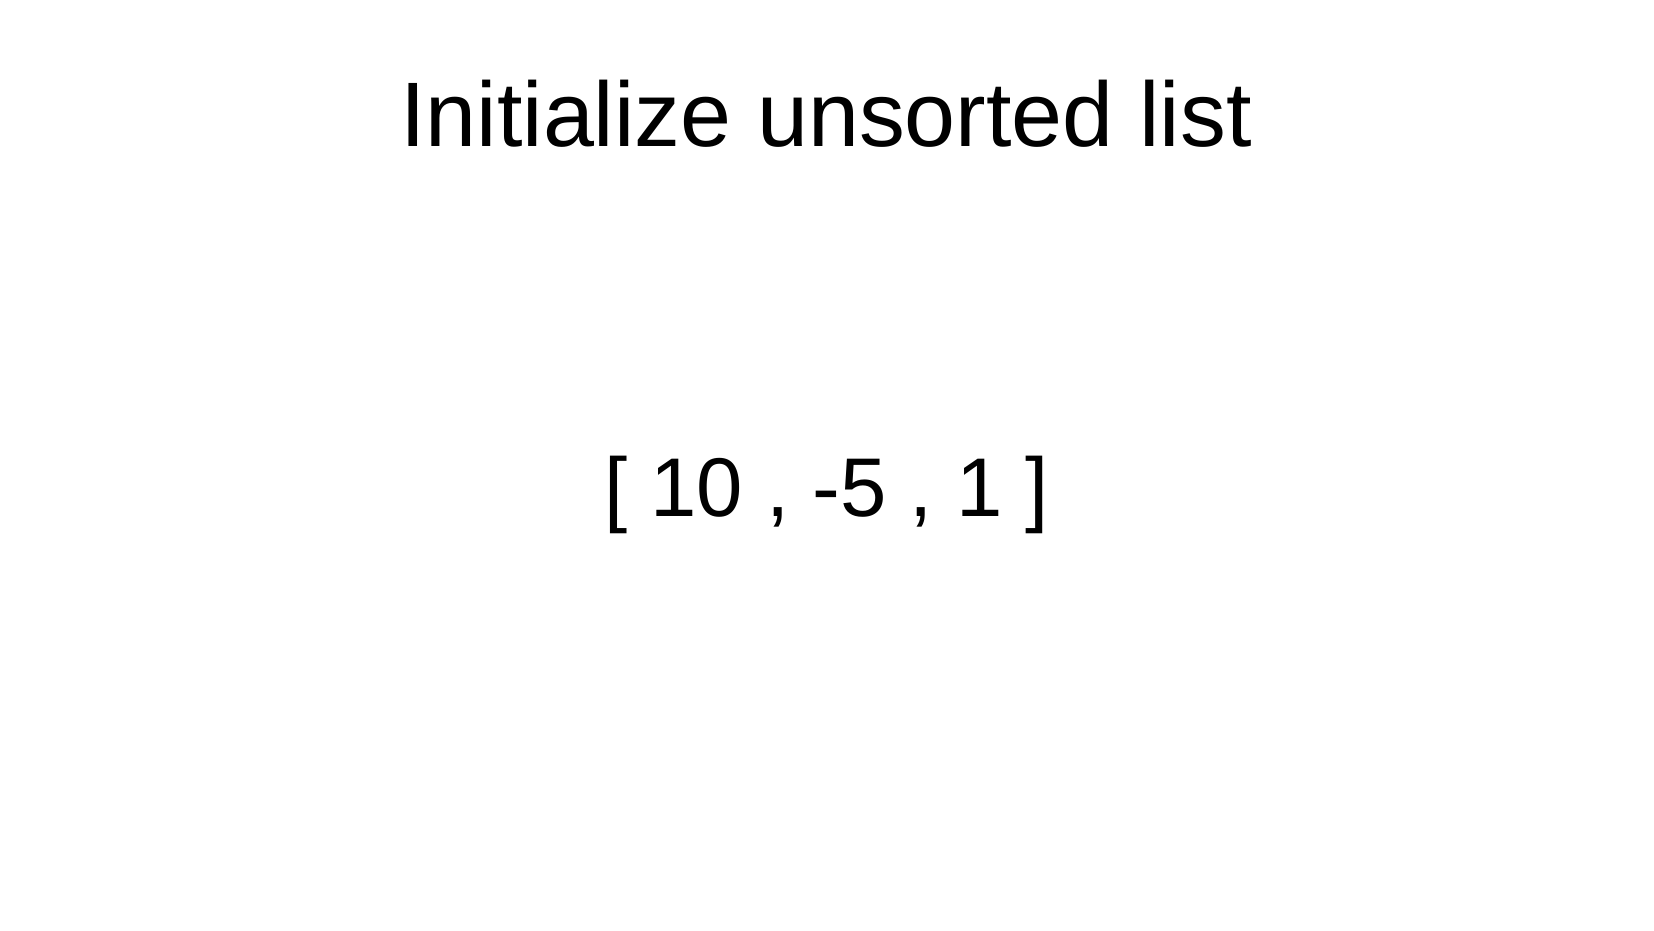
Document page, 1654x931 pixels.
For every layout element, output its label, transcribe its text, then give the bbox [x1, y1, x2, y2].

title Initialize unsorted list [82, 37, 1571, 193]
subtitle [ 10 , -5 , 1 ] [82, 217, 1571, 758]
